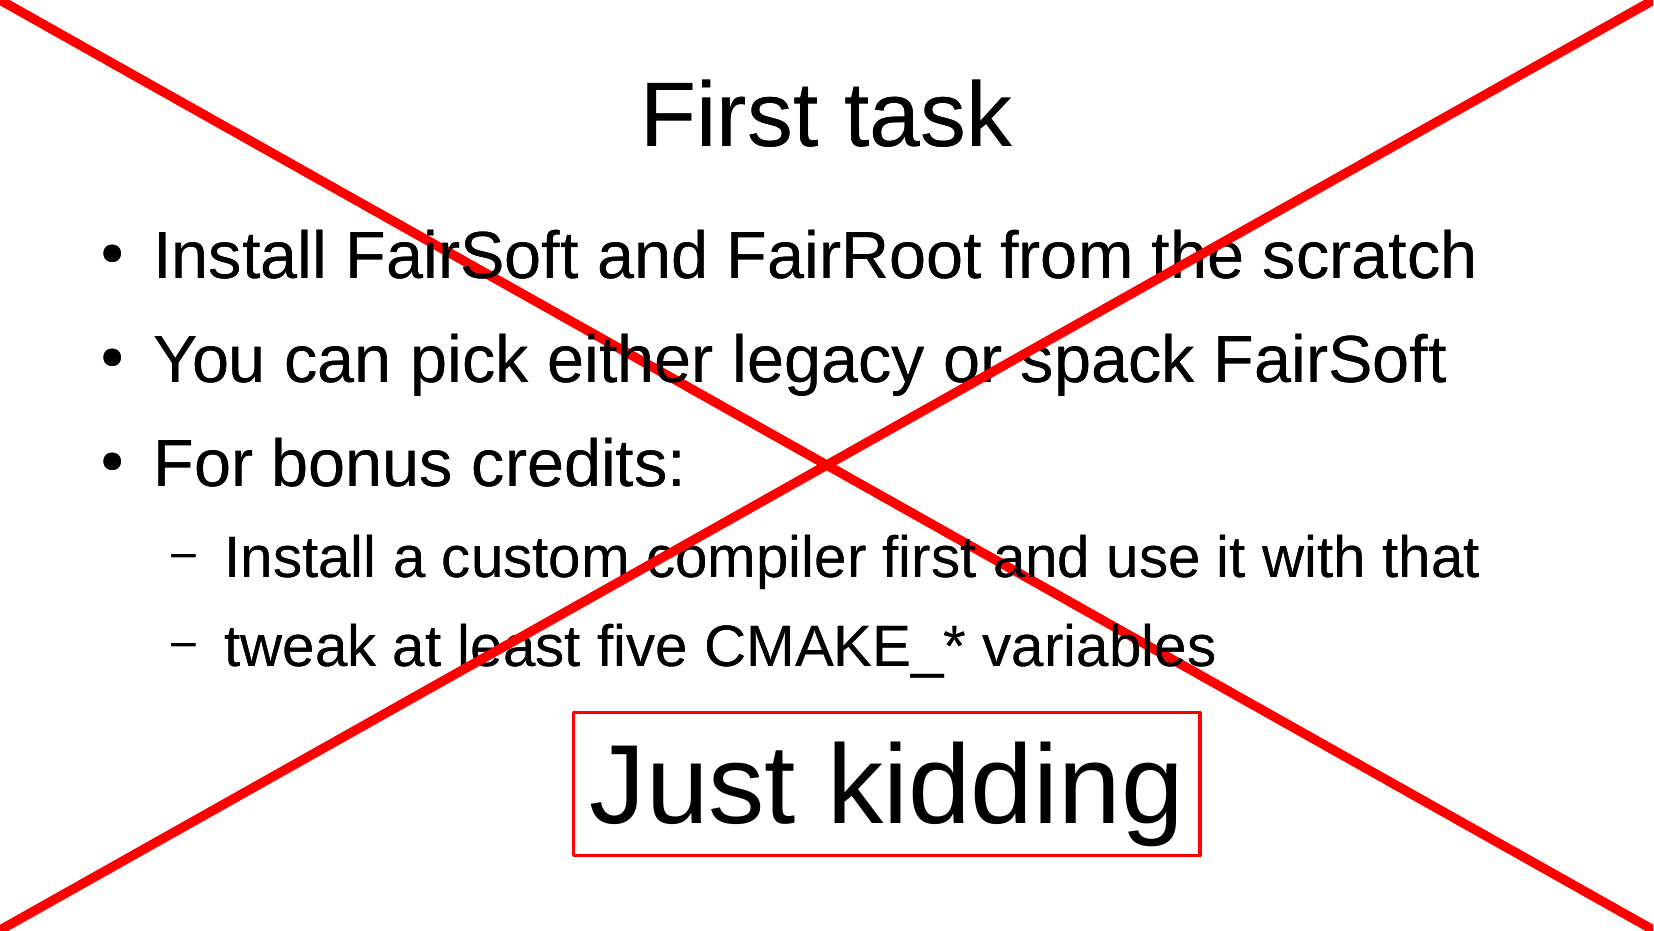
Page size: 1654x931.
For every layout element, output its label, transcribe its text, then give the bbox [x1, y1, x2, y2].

list Install FairSoft and FairRoot from the scratch You can pick either legacy or spack FairSoft For bonus credits: Install a custom compiler first and use it with that tweak at least five CMAKE_* variables [82, 217, 1256, 863]
title First task [1322, 53, 1571, 193]
text_box Just kidding [573, 712, 1201, 856]
title First task [82, 37, 1571, 193]
list Install FairSoft and FairRoot from the scratch You can pick either legacy or spack FairSoft For bonus credits: Install a custom compiler first and use it with that tweak at least five CMAKE_* variables [131, 217, 1571, 863]
